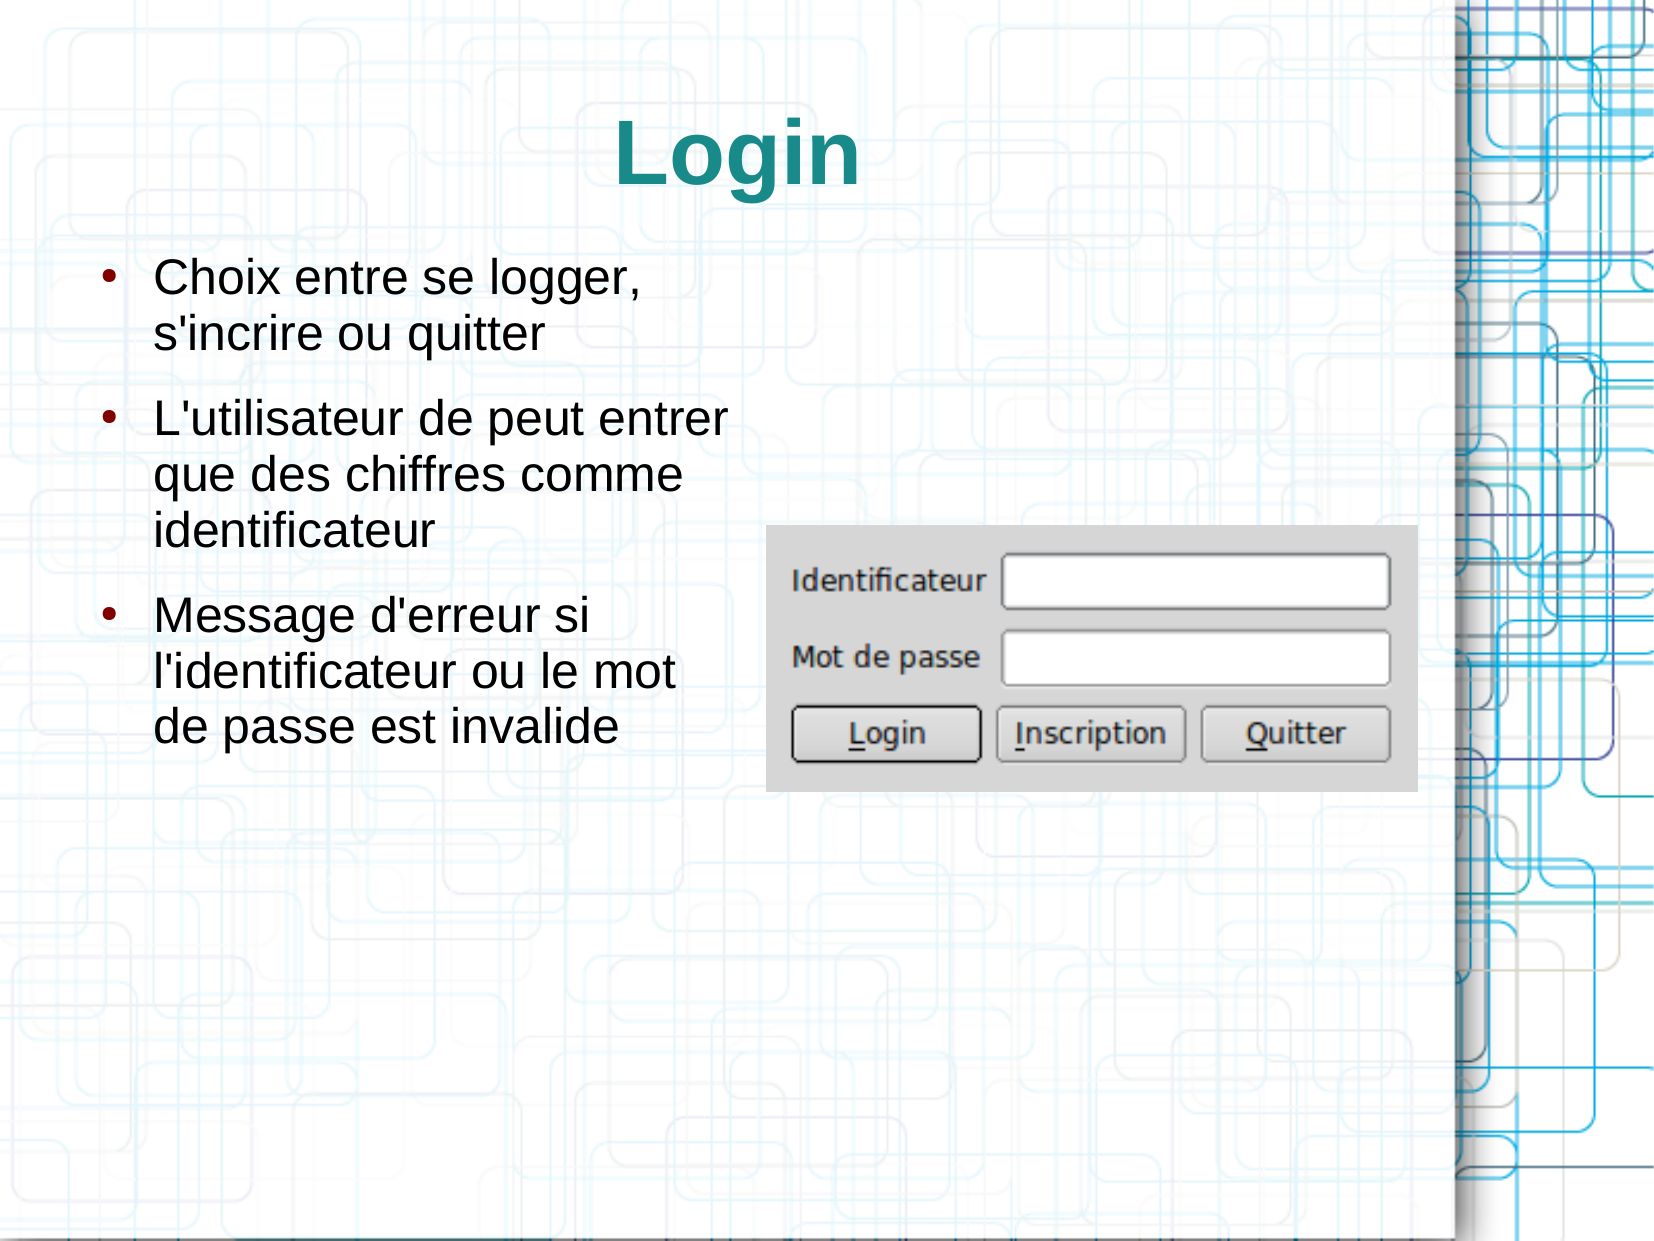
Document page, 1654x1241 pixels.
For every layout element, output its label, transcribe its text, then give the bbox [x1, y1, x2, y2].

list Choix entre se logger, s'incrire ou quitter L'utilisateur de peut entrer que des chiffres comme identificateur Message d'erreur si l'identificateur ou le mot de passe est invalide [82, 249, 734, 1069]
title Login [59, 49, 1418, 257]
picture [0, 0, 1654, 1241]
